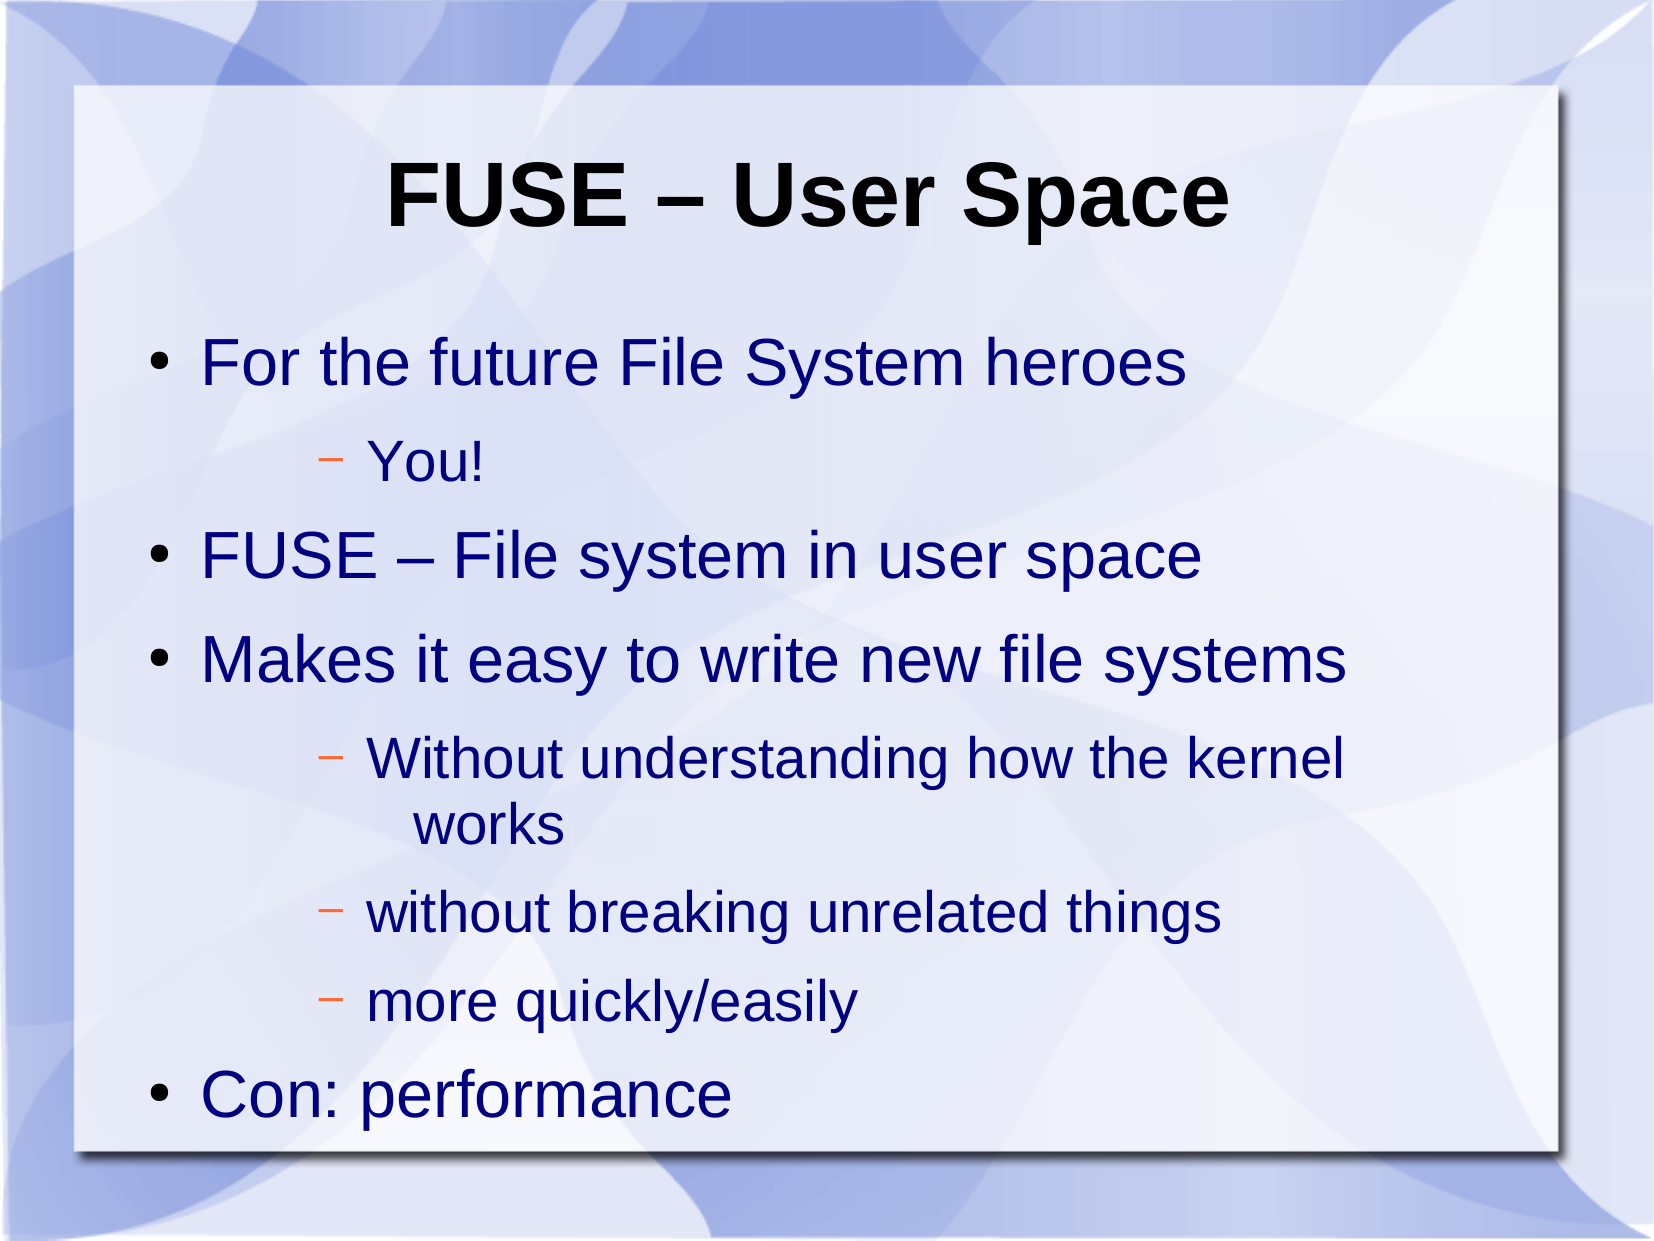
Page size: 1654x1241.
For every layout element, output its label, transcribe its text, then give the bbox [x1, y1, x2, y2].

title FUSE – User Space [82, 90, 1536, 298]
list For the future File System heroes You! FUSE – File system in user space Makes it easy to write new file systems Without understanding how the kernel works without breaking unrelated things more quickly/easily Con: performance [129, 324, 1489, 1144]
picture [0, 0, 1654, 1241]
